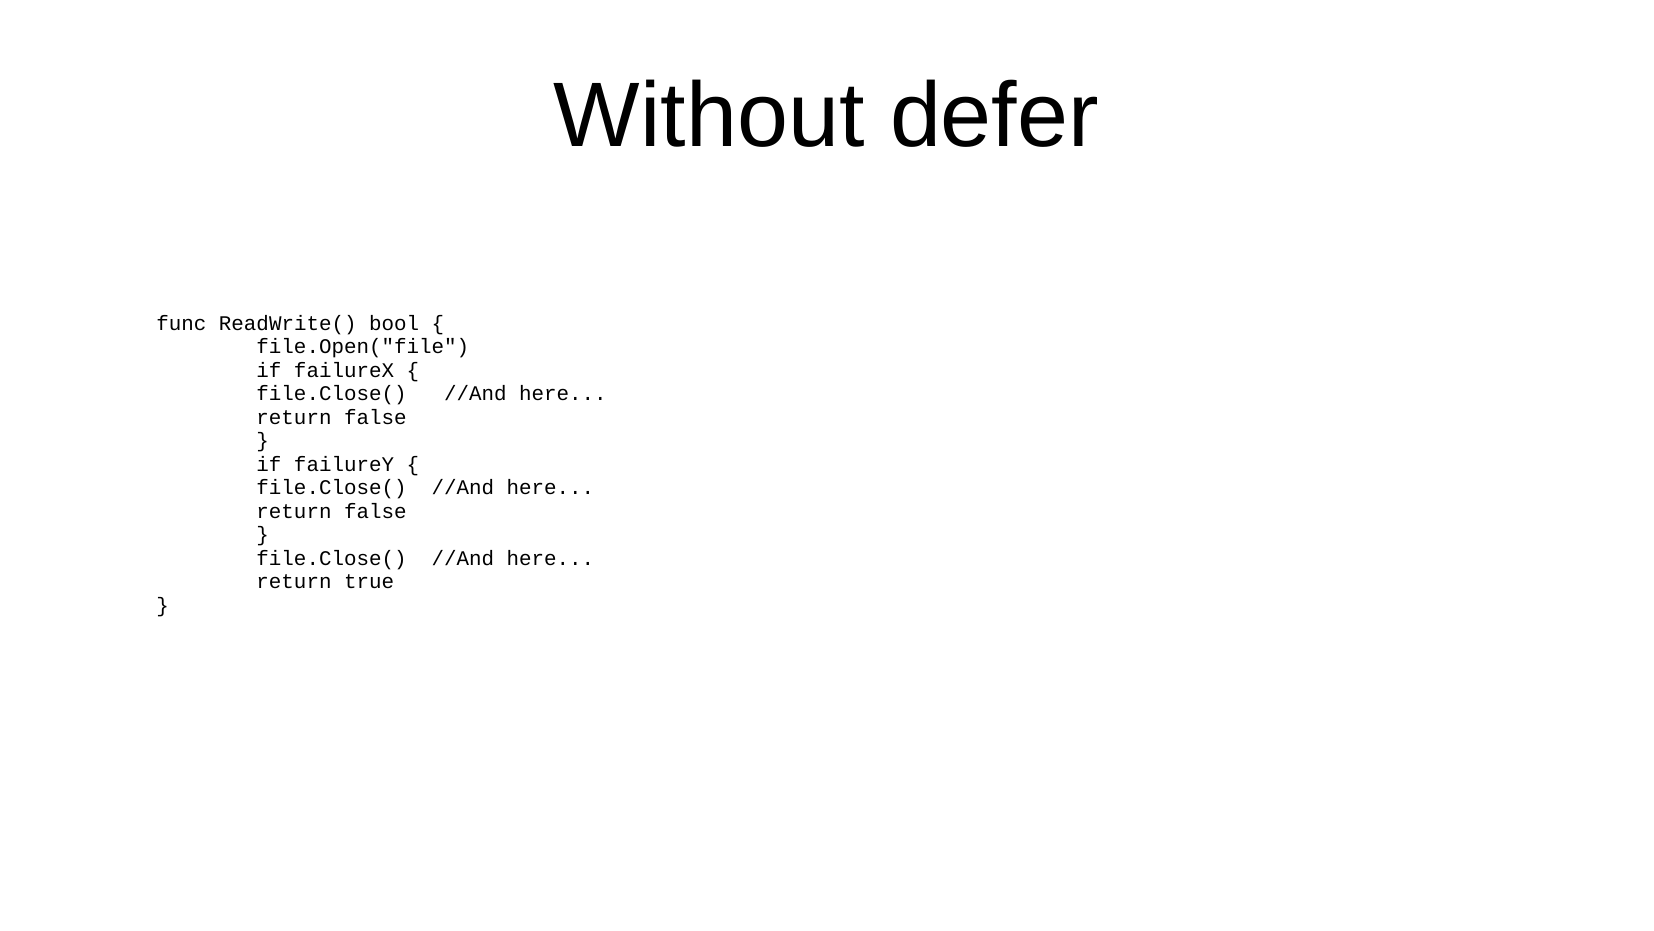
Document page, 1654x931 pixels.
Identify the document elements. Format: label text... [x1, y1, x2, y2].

text_box func ReadWrite() bool { file.Open("file") if failureX { file.Close() //And here... return false } if failureY { file.Close() //And here... return false } file.Close() //And here... return true } [141, 305, 1371, 697]
title Without defer [82, 37, 1571, 193]
